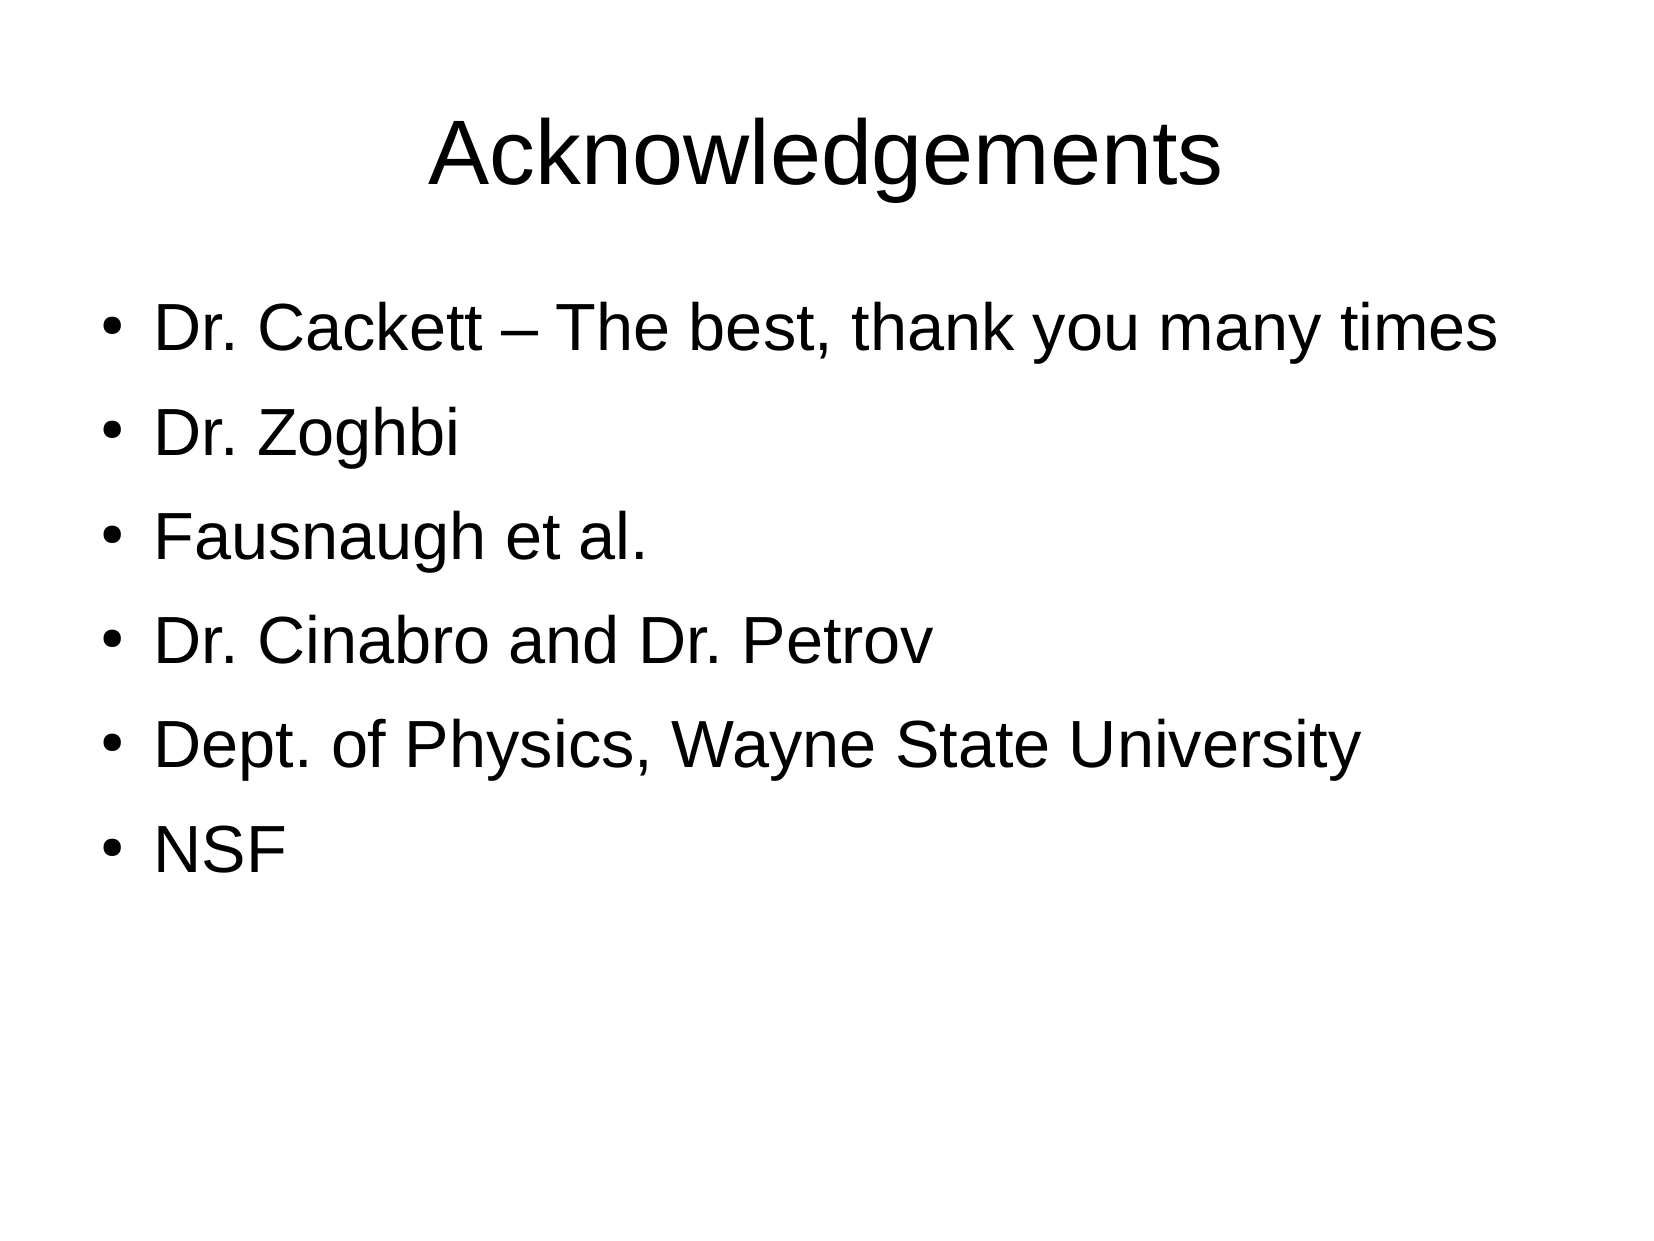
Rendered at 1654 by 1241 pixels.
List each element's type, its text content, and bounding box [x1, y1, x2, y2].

title Acknowledgements [82, 49, 1571, 257]
list Dr. Cackett – The best, thank you many times Dr. Zoghbi Fausnaugh et al. Dr. Cinabro and Dr. Petrov Dept. of Physics, Wayne State University NSF [82, 290, 1571, 1010]
